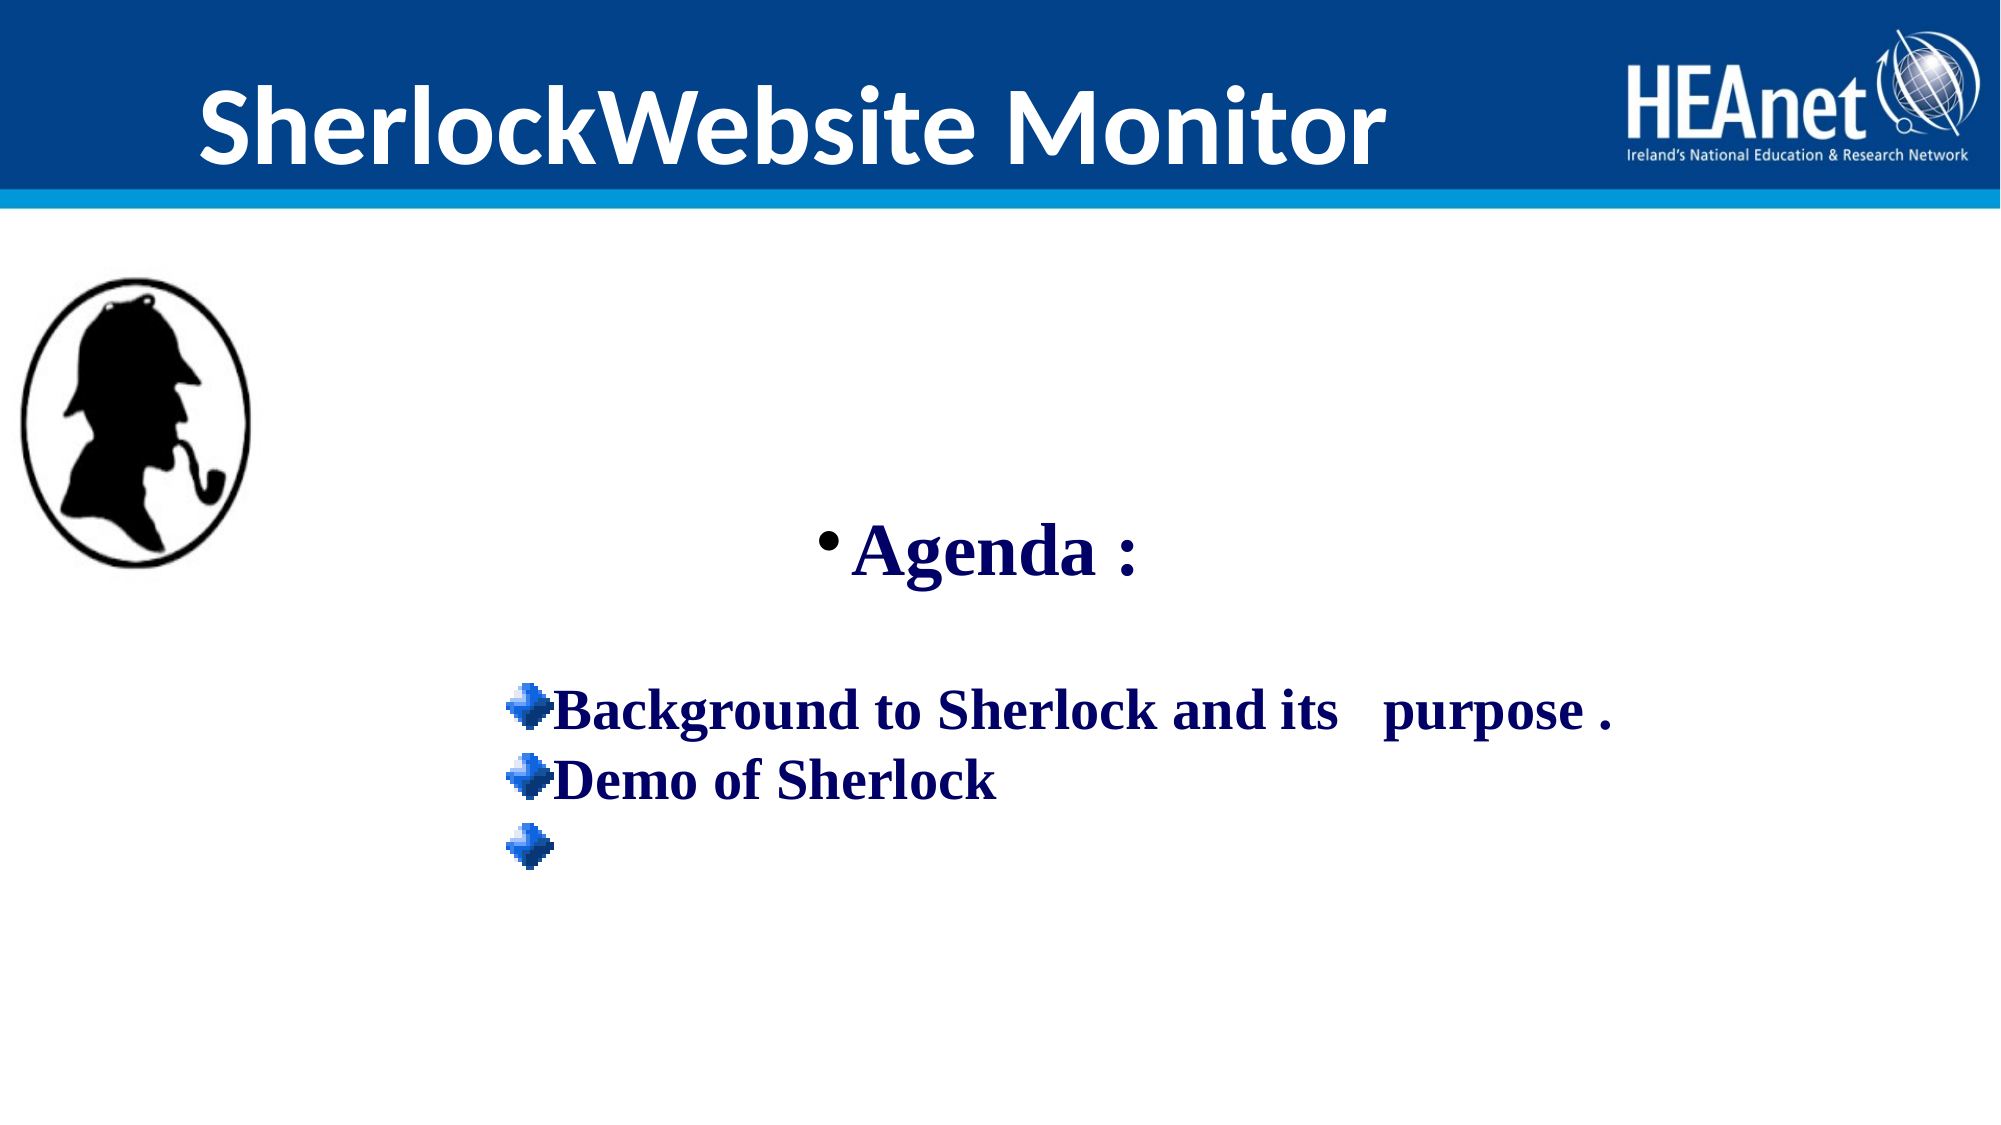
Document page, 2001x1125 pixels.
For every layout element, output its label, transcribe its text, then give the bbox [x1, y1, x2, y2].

picture [506, 823, 554, 870]
picture [506, 753, 554, 800]
picture [506, 683, 554, 730]
text_box Background to Sherlock and its purpose . Demo of Sherlock [491, 664, 1654, 1125]
text_box SherlockWebsite Monitor [54, 44, 1559, 194]
picture [0, 208, 2001, 1125]
picture [0, 0, 2001, 189]
text_box Agenda : [318, 493, 1666, 628]
